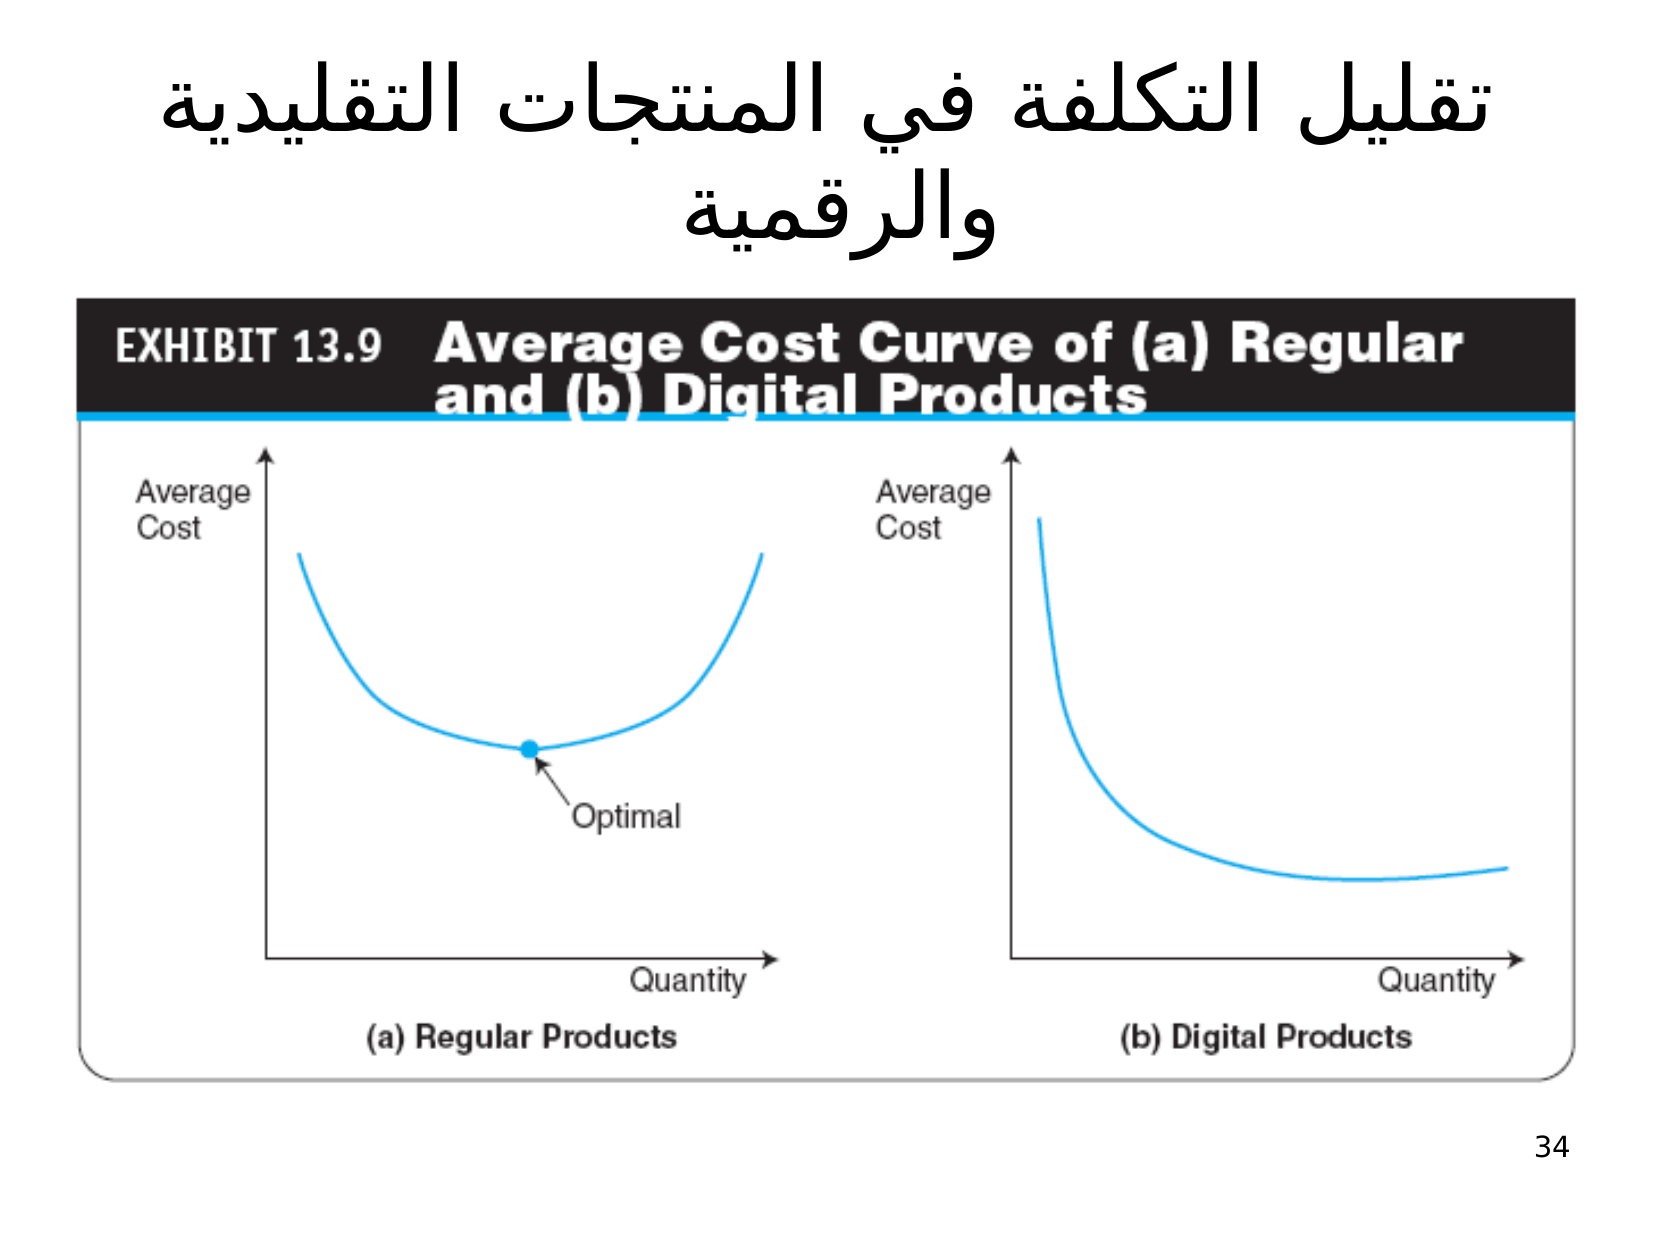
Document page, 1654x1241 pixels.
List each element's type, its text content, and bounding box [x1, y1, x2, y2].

title تقليل التكلفة في المنتجات التقليدية والرقمية [82, 42, 1571, 264]
picture [59, 283, 1592, 1099]
